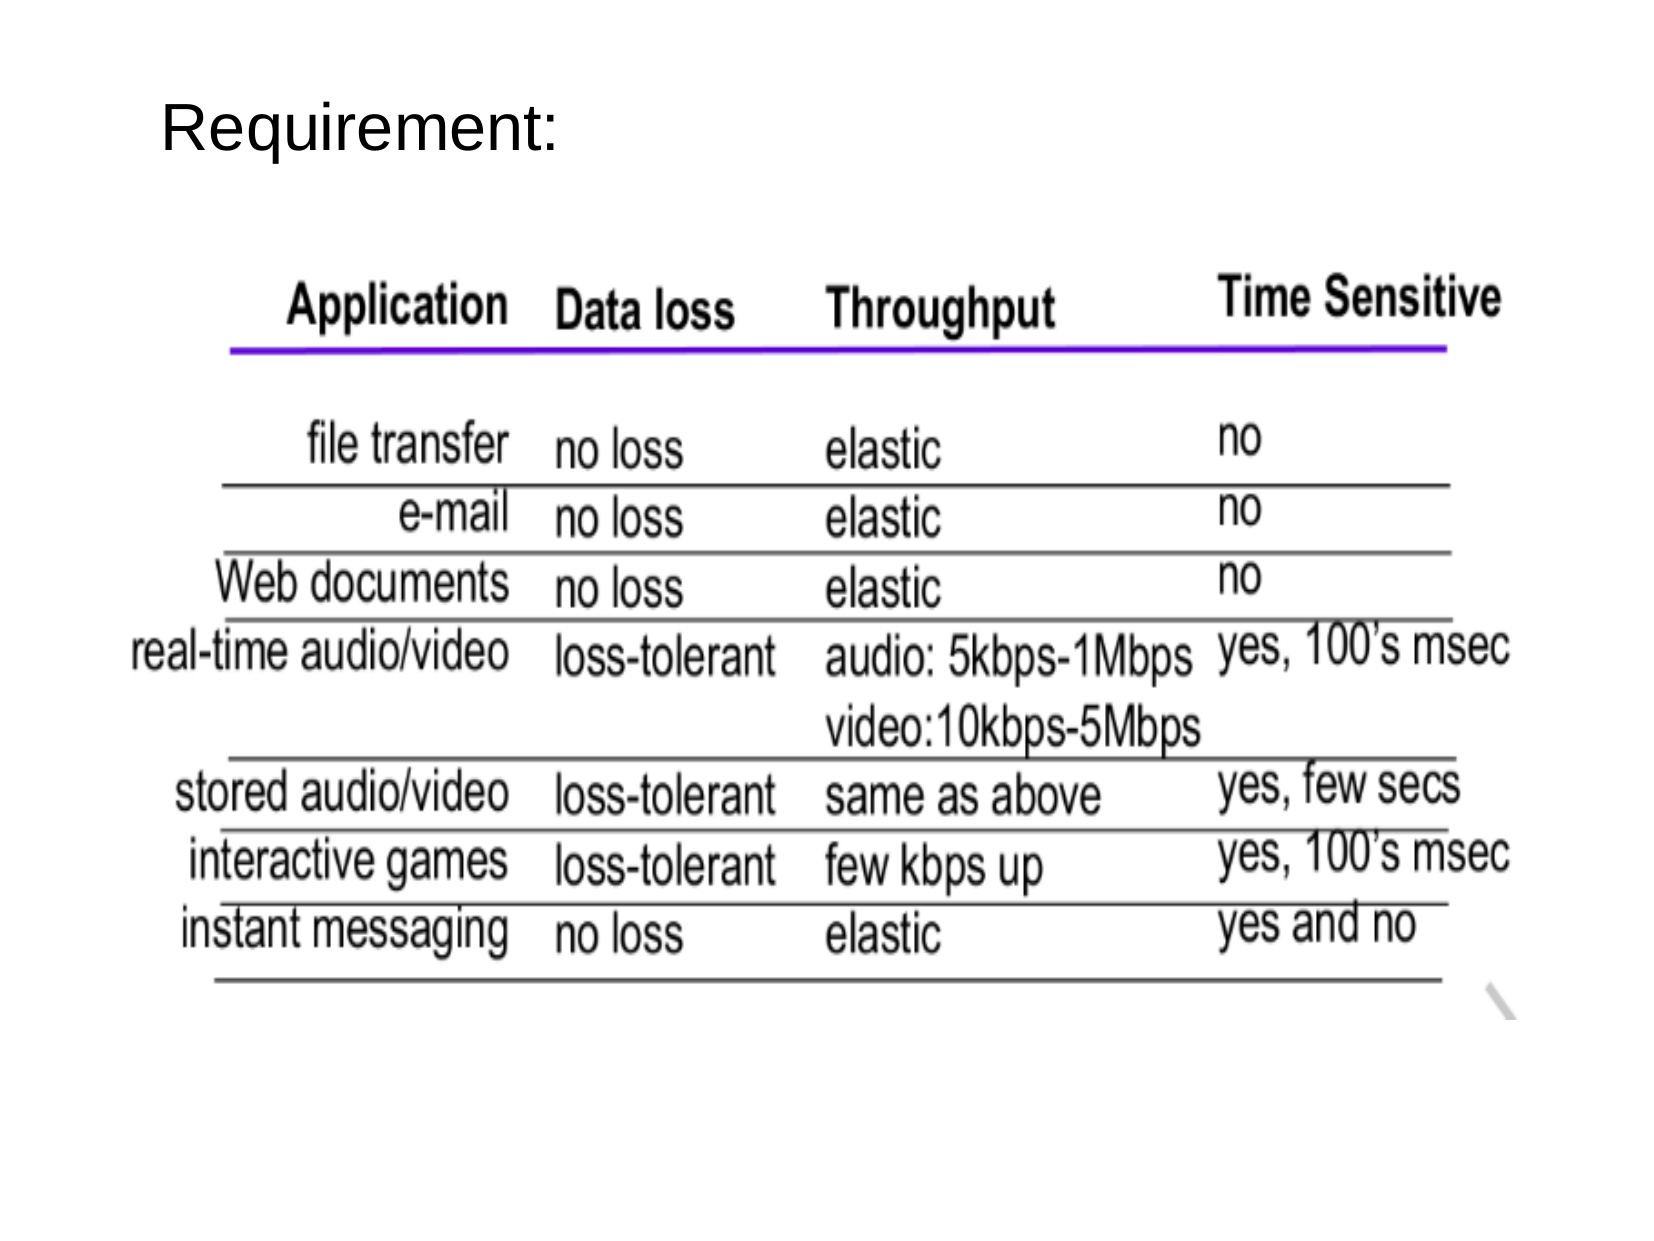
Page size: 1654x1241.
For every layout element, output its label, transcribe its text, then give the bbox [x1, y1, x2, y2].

list Requirement: [90, 90, 1579, 1141]
picture [120, 209, 1546, 1021]
